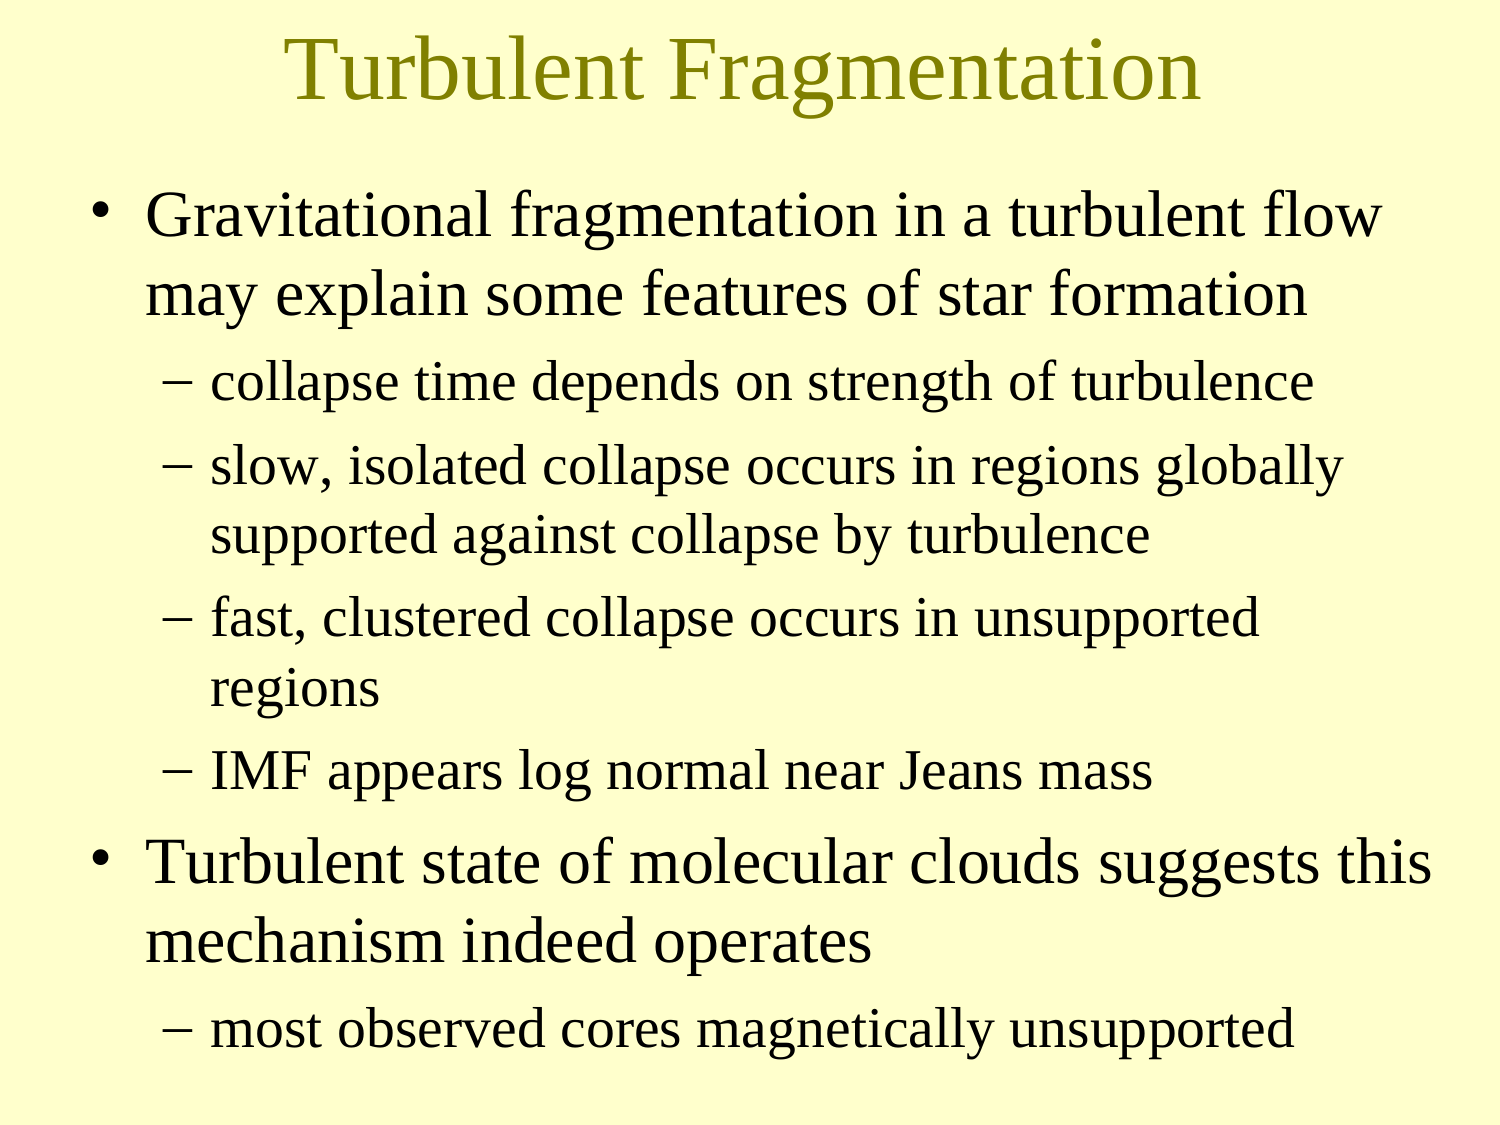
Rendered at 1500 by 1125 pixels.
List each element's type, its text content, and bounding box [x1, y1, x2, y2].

list Gravitational fragmentation in a turbulent flow may explain some features of star formation collapse time depends on strength of turbulence slow, isolated collapse occurs in regions globally supported against collapse by turbulence fast, clustered collapse occurs in unsupported regions IMF appears log normal near Jeans mass Turbulent state of molecular clouds suggests this mechanism indeed operates most observed cores magnetically unsupported [74, 162, 1450, 1075]
title Turbulent Fragmentation [187, 0, 1300, 125]
